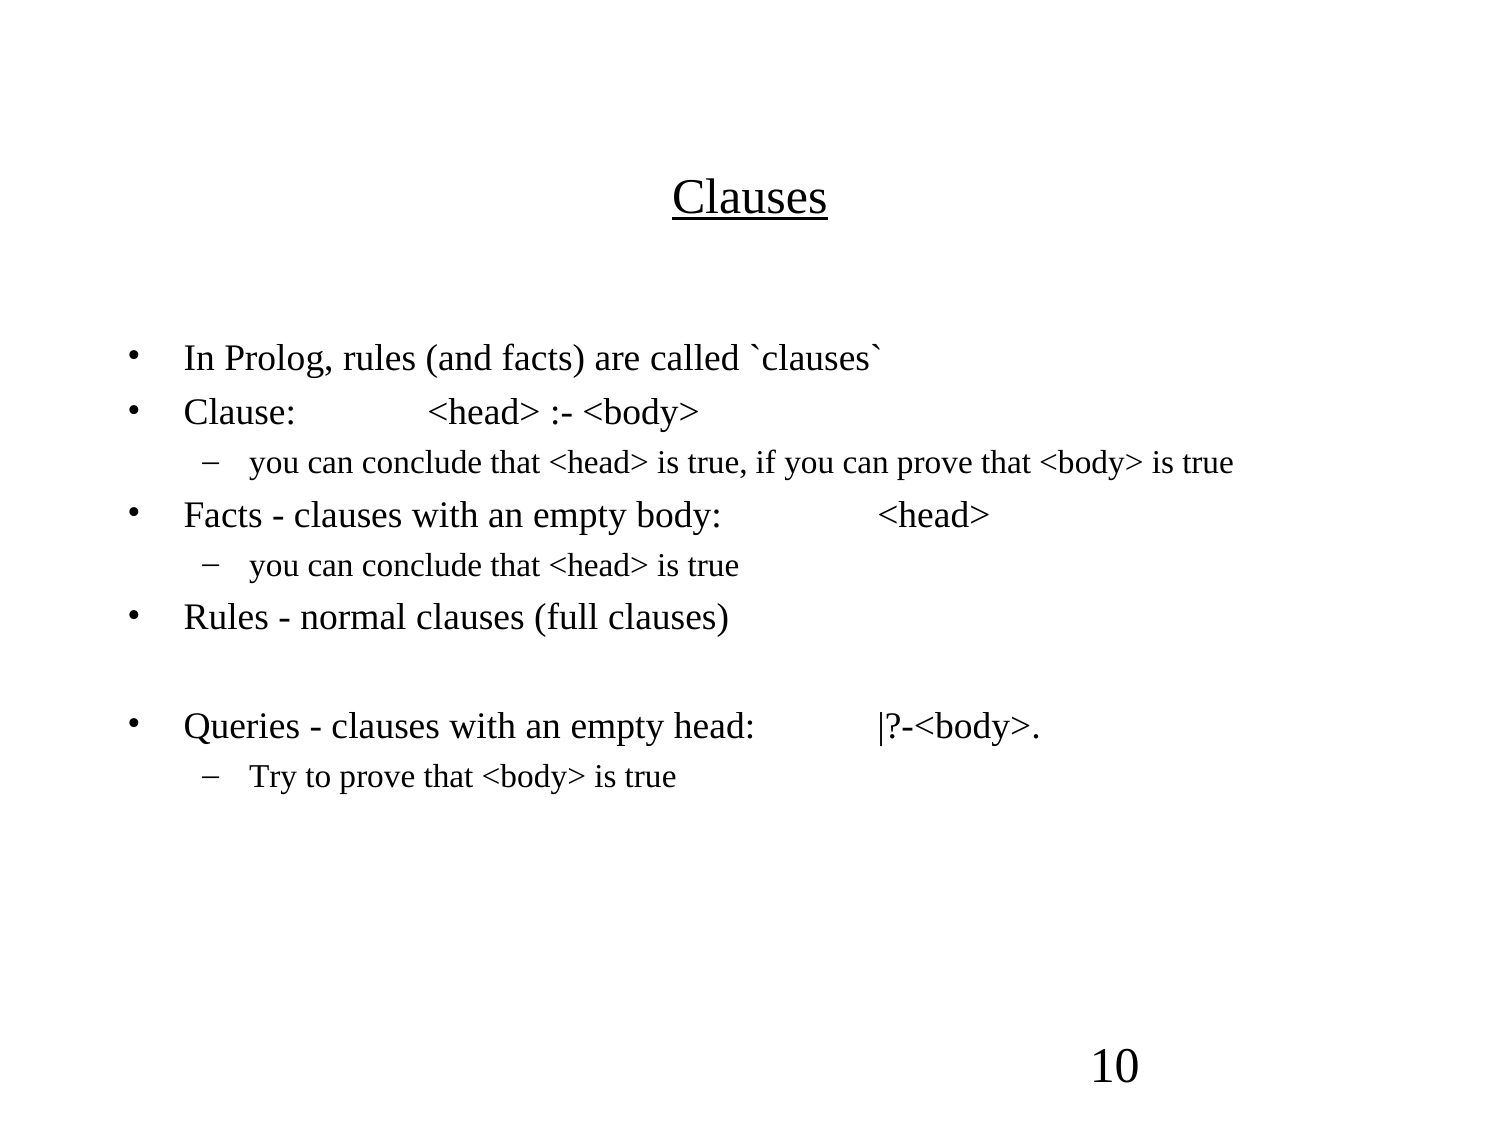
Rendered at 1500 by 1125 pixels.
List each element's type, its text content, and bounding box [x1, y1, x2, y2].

title Clauses [112, 99, 1388, 288]
list In Prolog, rules (and facts) are called `clauses` Clause: <head> :- <body> you can conclude that <head> is true, if you can prove that <body> is true Facts - clauses with an empty body: <head> you can conclude that <head> is true Rules - normal clauses (full clauses) Queries - clauses with an empty head: |?-<body>. Try to prove that <body> is true [112, 324, 1388, 1000]
